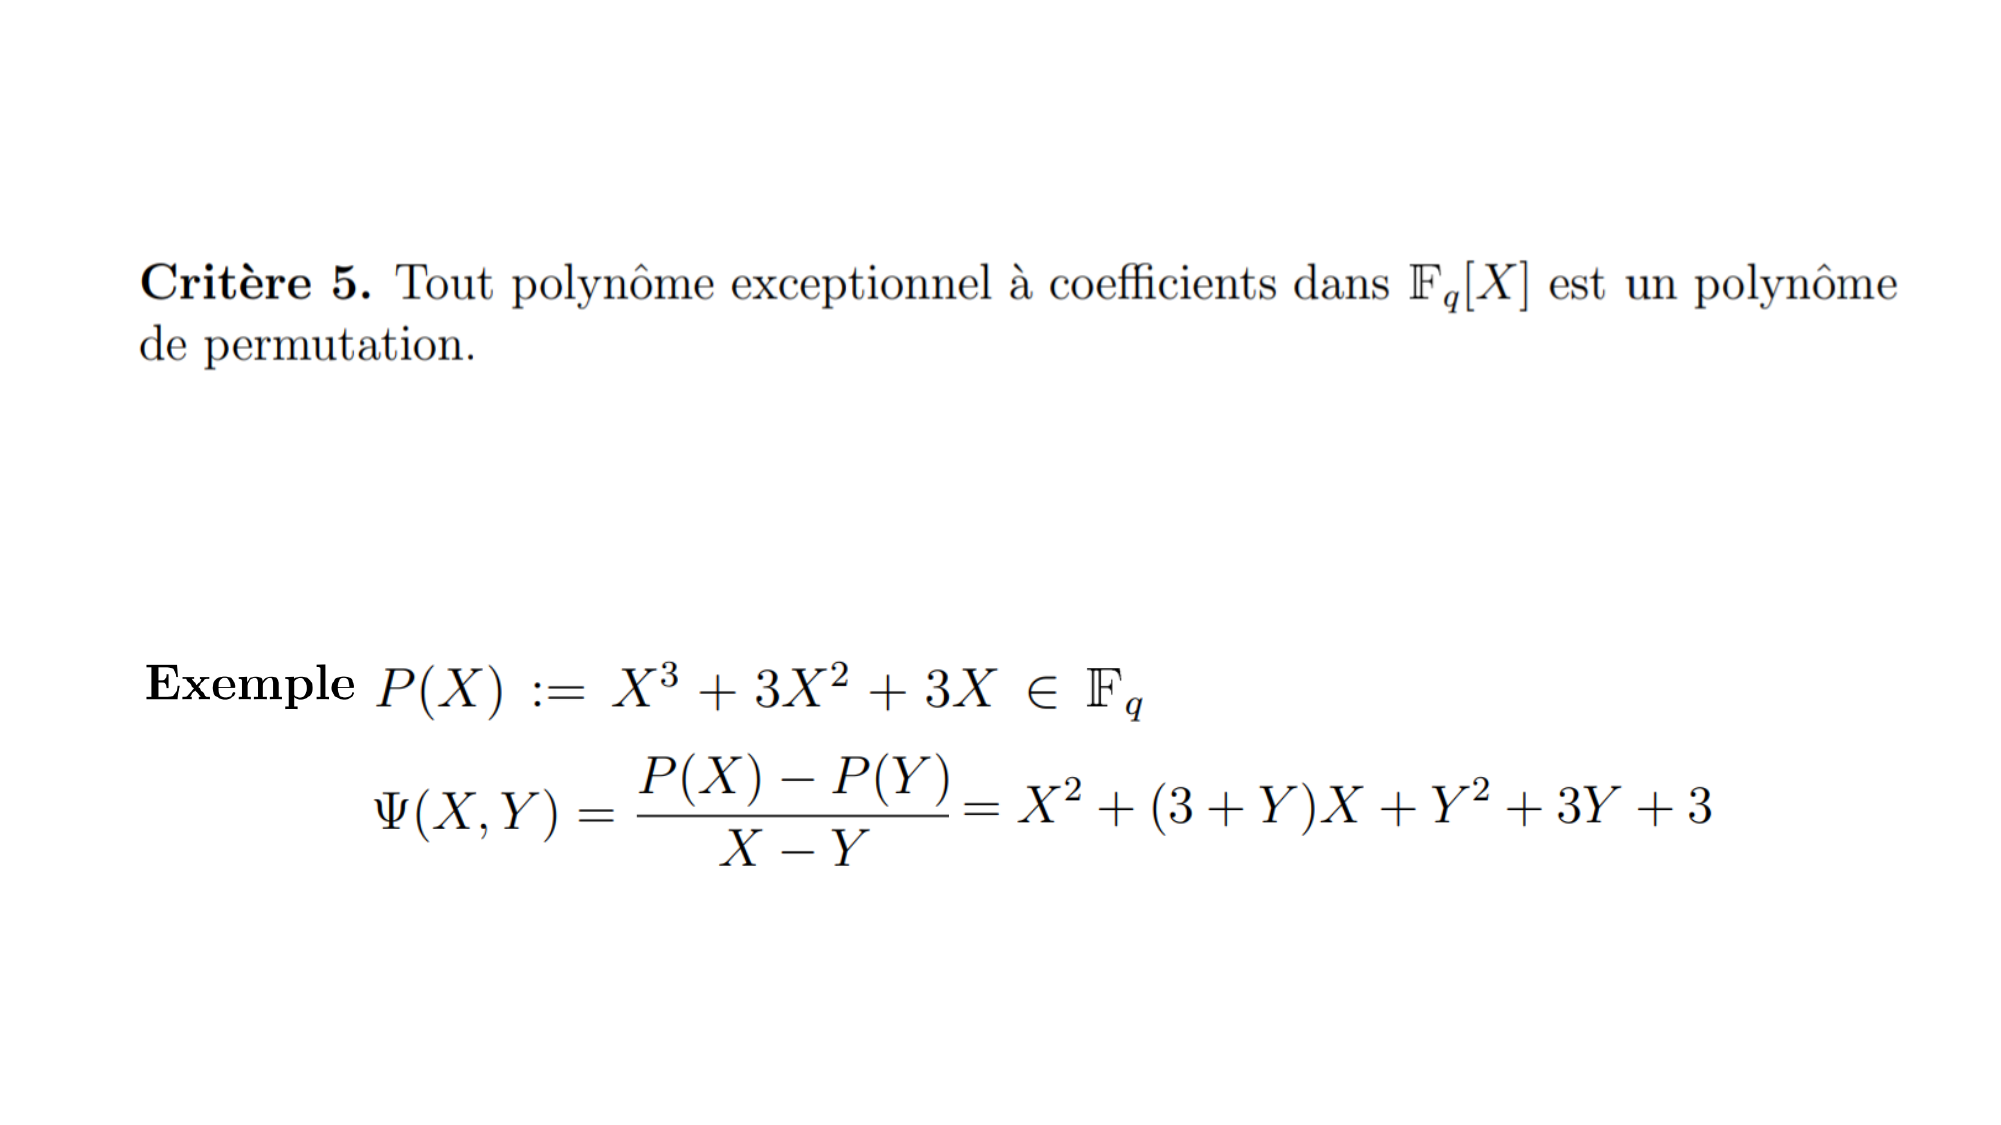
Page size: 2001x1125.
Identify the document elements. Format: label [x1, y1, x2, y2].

picture [110, 231, 1924, 392]
picture [133, 639, 1148, 733]
picture [334, 749, 1732, 872]
